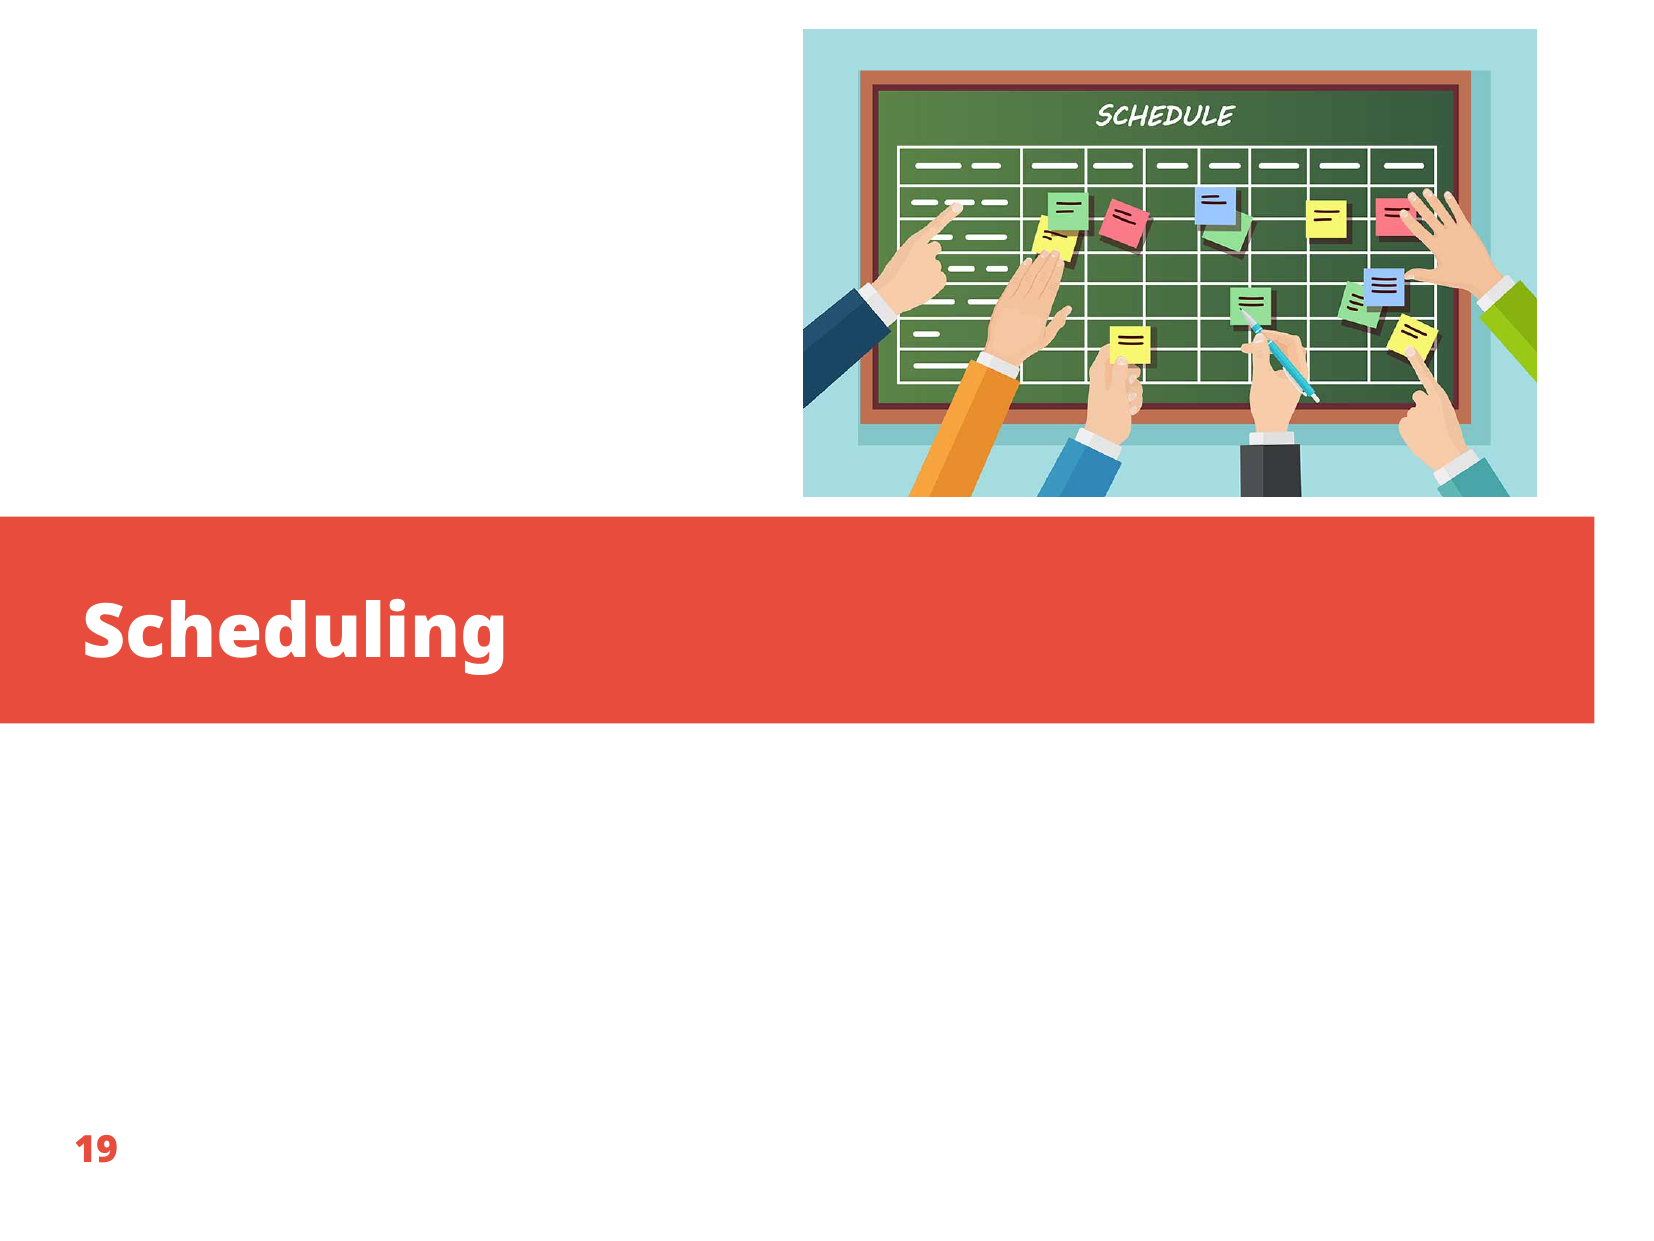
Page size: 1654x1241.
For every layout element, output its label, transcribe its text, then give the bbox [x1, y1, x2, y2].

title Scheduling [82, 531, 1619, 680]
picture [803, 29, 1537, 497]
